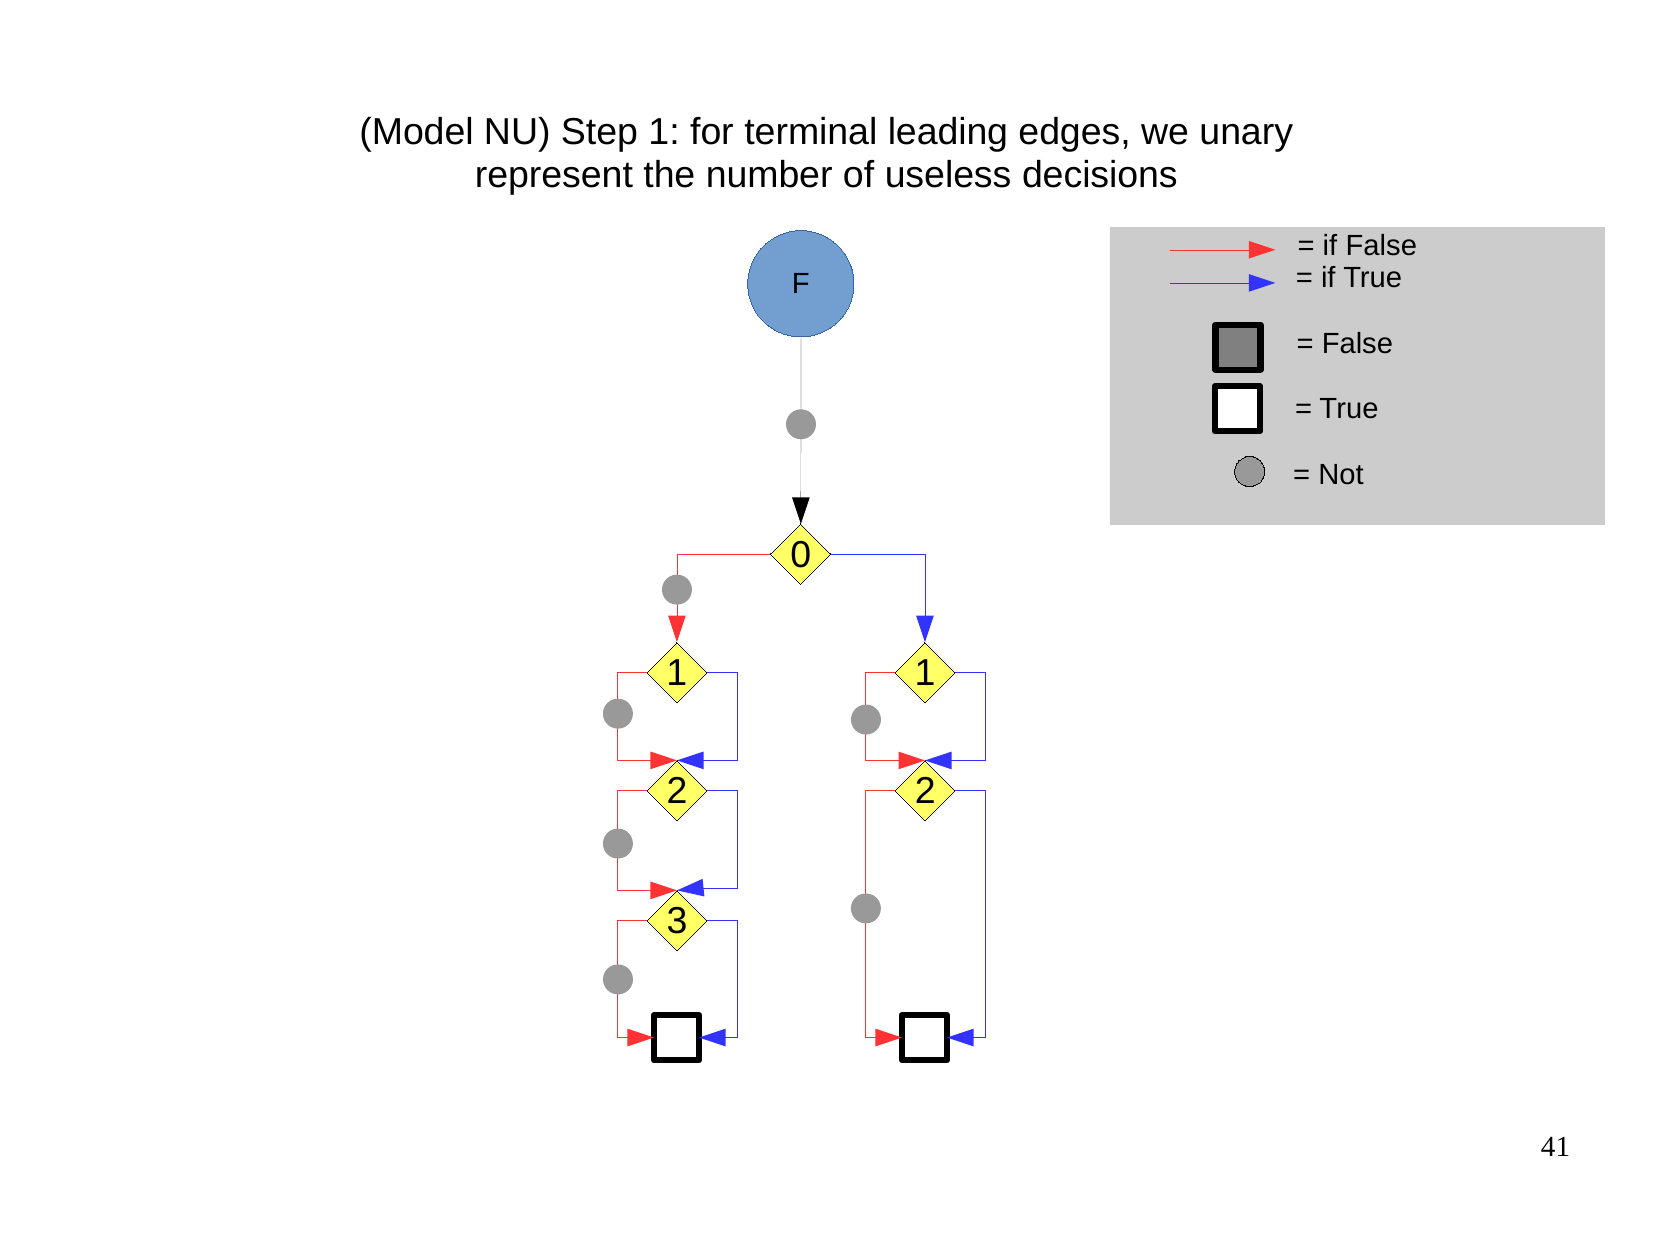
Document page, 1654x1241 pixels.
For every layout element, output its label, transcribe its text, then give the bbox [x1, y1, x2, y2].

text_box [1215, 386, 1261, 432]
text_box [602, 698, 633, 729]
text_box 1 [895, 642, 955, 703]
text_box [661, 574, 693, 605]
text_box [785, 409, 817, 440]
text_box 2 [895, 761, 955, 821]
text_box [602, 964, 634, 995]
text_box 3 [647, 891, 707, 951]
title (Model NU) Step 1: for terminal leading edges, we unary represent the number of useless decisions [82, 49, 1571, 257]
text_box F [747, 257, 854, 337]
text_box [902, 1015, 948, 1061]
text_box [1234, 456, 1265, 487]
text_box = if False = if True = False = True = Not [1109, 227, 1605, 525]
text_box 0 [770, 523, 831, 585]
text_box [654, 1015, 700, 1061]
text_box [602, 828, 633, 859]
text_box 2 [647, 761, 707, 821]
text_box 1 [647, 642, 707, 703]
text_box [850, 704, 881, 735]
text_box [1215, 324, 1261, 370]
text_box [850, 893, 881, 924]
